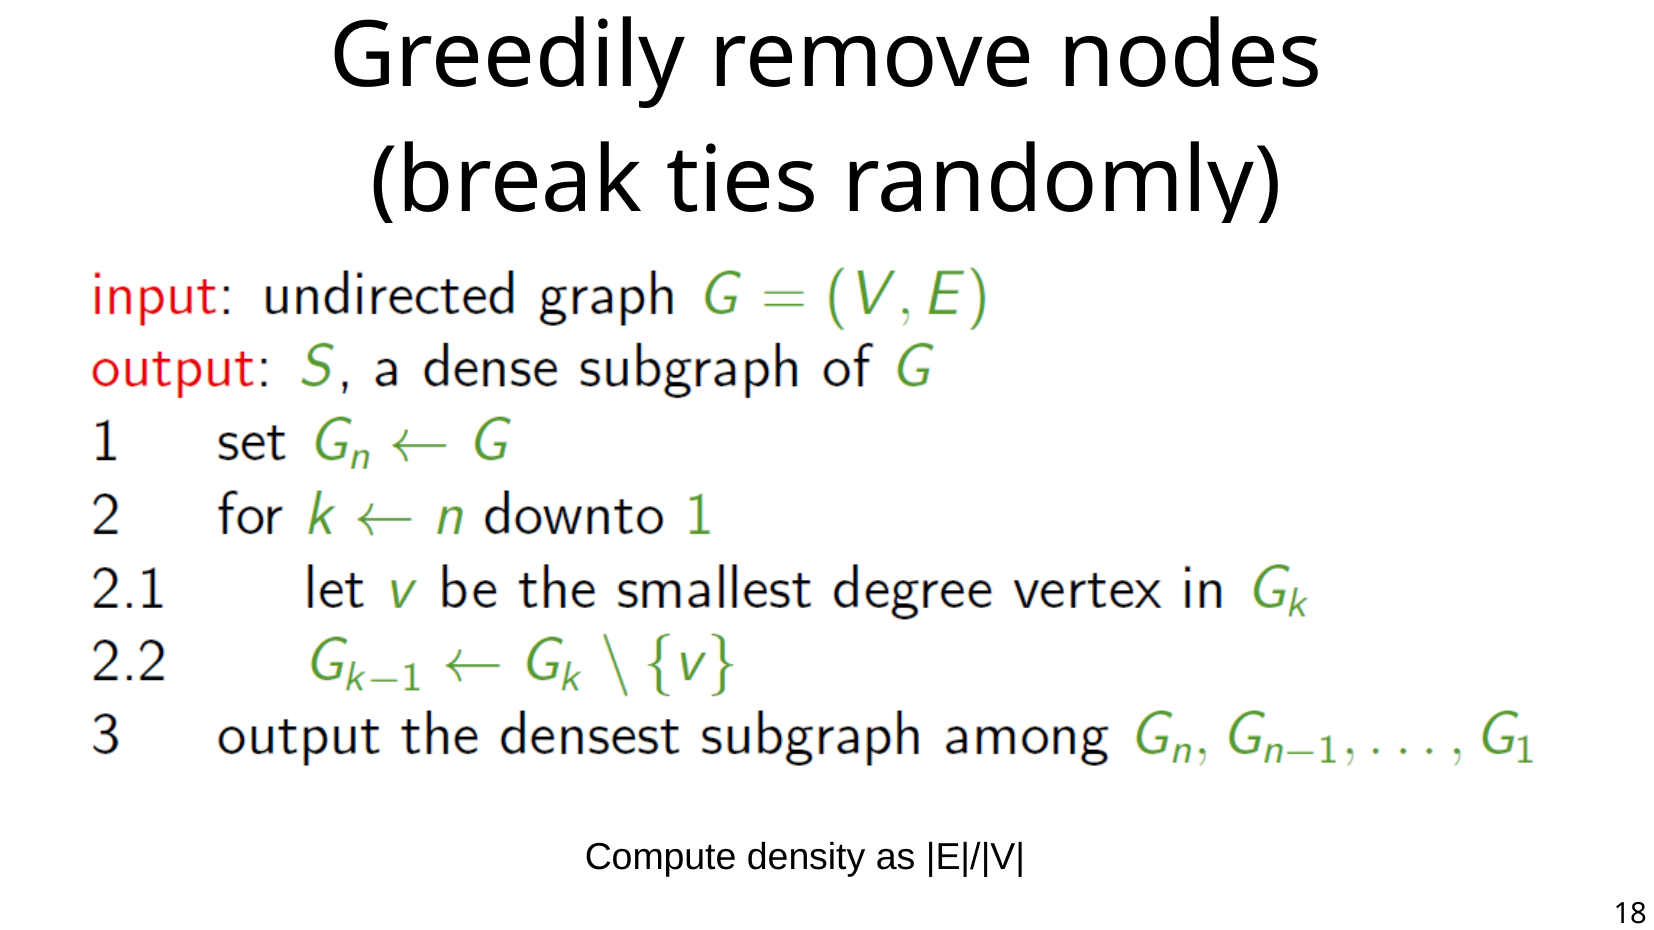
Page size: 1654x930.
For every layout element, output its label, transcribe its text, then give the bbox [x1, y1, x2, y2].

title Greedily remove nodes (break ties randomly) [82, 1, 1571, 223]
picture [75, 223, 1621, 828]
text_box Compute density as |E|/|V| [570, 827, 1185, 927]
